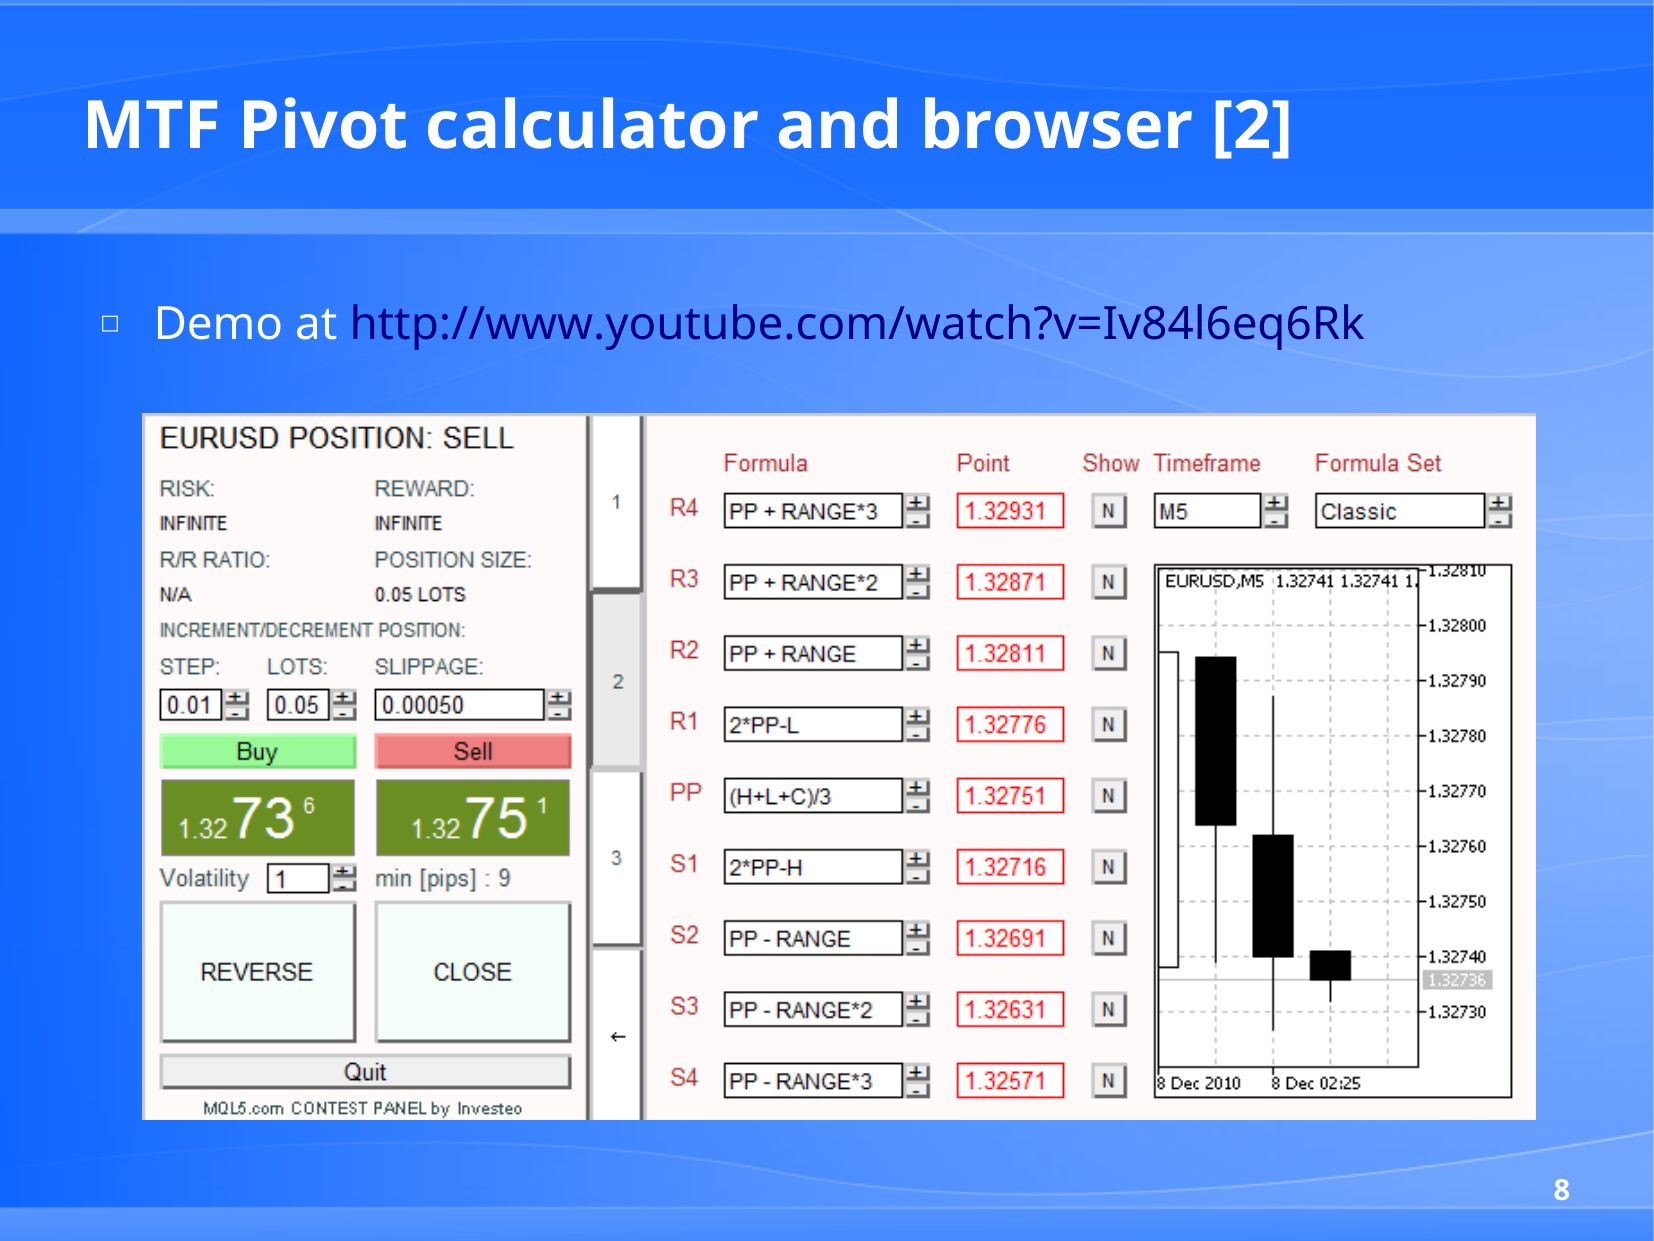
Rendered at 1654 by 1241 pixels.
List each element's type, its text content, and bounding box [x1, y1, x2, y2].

list Demo at http://www.youtube.com/watch?v=Iv84l6eq6Rk [82, 290, 1571, 1108]
title MTF Pivot calculator and browser [2] [23, 15, 1625, 229]
picture [0, 0, 1654, 1241]
